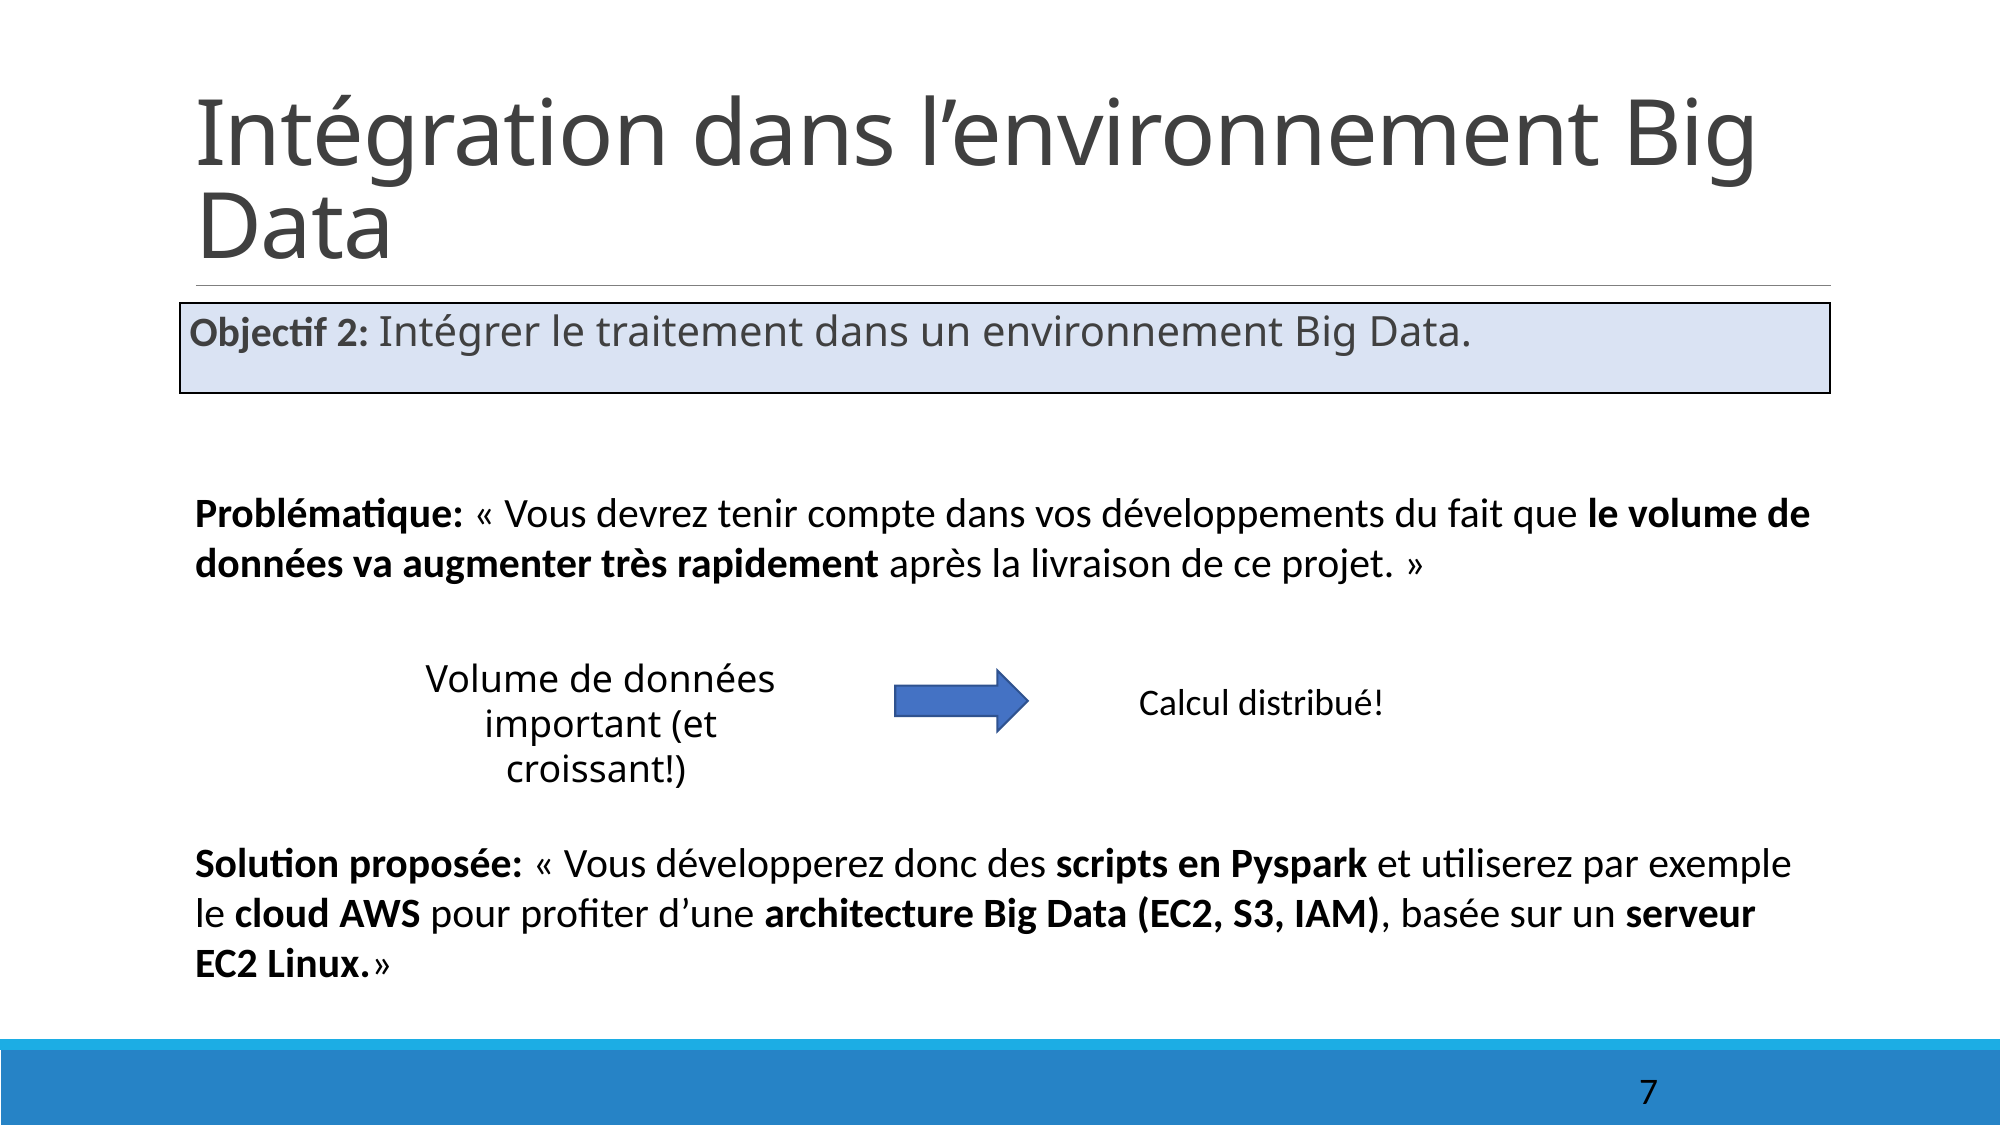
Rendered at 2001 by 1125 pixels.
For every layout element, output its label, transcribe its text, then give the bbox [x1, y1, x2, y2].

text_box Calcul distribué! [1111, 670, 1413, 732]
text_box [895, 670, 1028, 732]
list Objectif 2: Intégrer le traitement dans un environnement Big Data. [180, 302, 1831, 393]
text_box Problématique: « Vous devrez tenir compte dans vos développements du fait que le volume de données va augmenter très rapidement après la livraison de ce projet. » Solution proposée: « Vous développerez donc des scripts en Pyspark et utiliserez par exemple le cloud AWS pour profiter d’une architecture Big Data (EC2, S3, IAM), basée sur un serveur EC2 Linux.» [180, 477, 1831, 998]
text_box Volume de données important (et croissant!) [389, 647, 812, 754]
title Intégration dans l’environnement Big Data [180, 47, 1831, 286]
text_box [1624, 1059, 1840, 1120]
